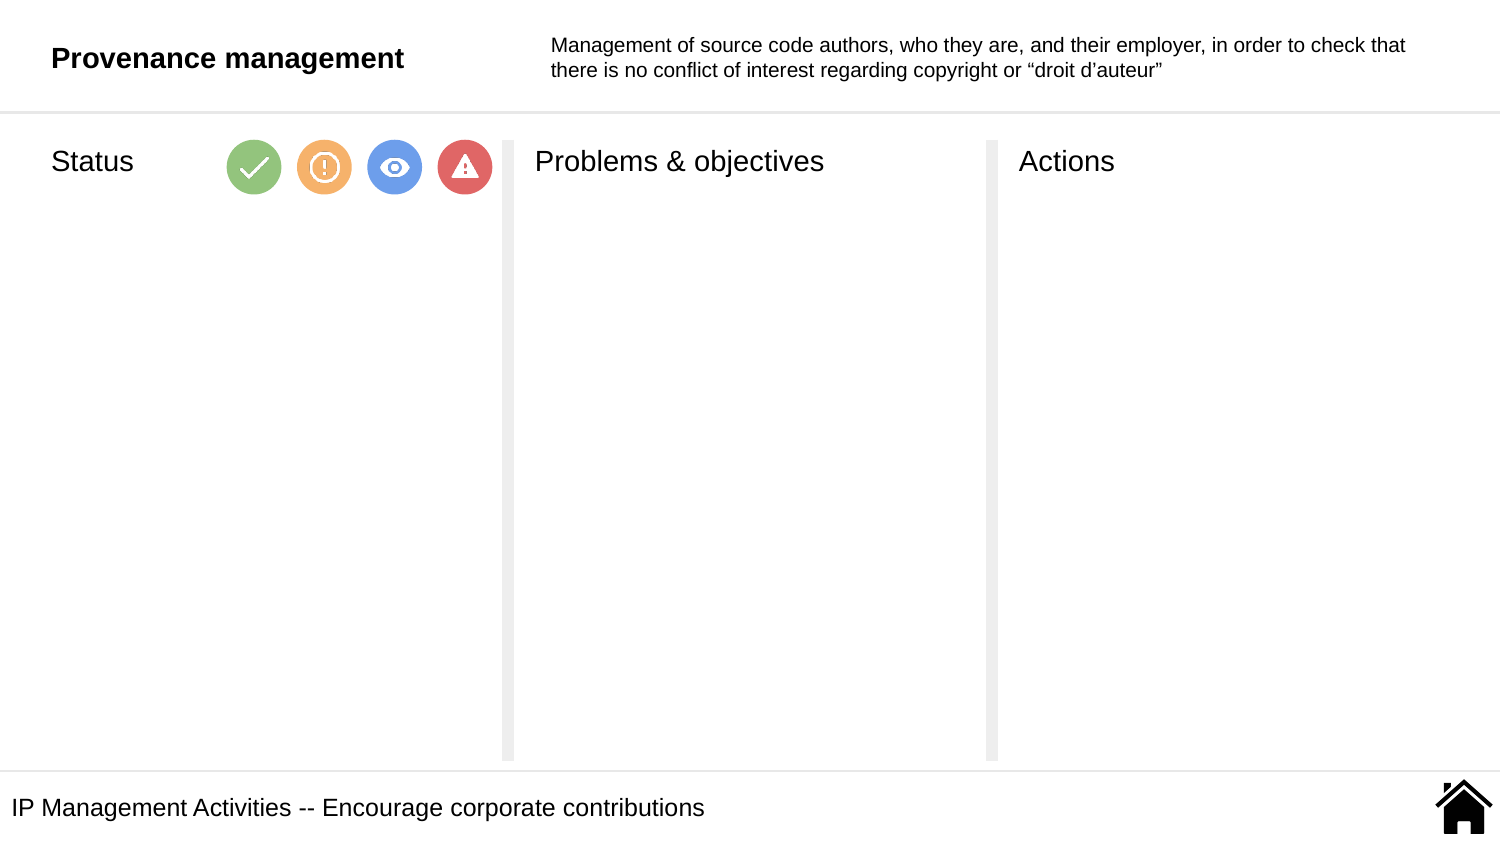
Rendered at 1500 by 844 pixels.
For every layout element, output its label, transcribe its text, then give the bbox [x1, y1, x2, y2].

text_box [275, 149, 282, 185]
picture [449, 149, 481, 182]
list Problems & objectives [523, 131, 977, 769]
list Status [39, 131, 493, 769]
list Management of source code authors, who they are, and their employer, in order to check that there is no conflict of interest regarding copyright or “droit d’auteur” [539, 15, 1461, 98]
list IP Management Activities -- Encourage corporate contributions [0, 769, 1430, 844]
text_box [236, 188, 272, 195]
text_box [226, 149, 233, 185]
text_box [296, 139, 352, 195]
text_box [437, 139, 493, 195]
picture [1435, 779, 1493, 834]
title Provenance management [39, 15, 524, 98]
picture [378, 152, 411, 184]
list Actions [1007, 131, 1461, 770]
text_box [367, 139, 423, 195]
picture [306, 148, 343, 186]
picture [233, 146, 275, 188]
text_box [236, 139, 272, 146]
